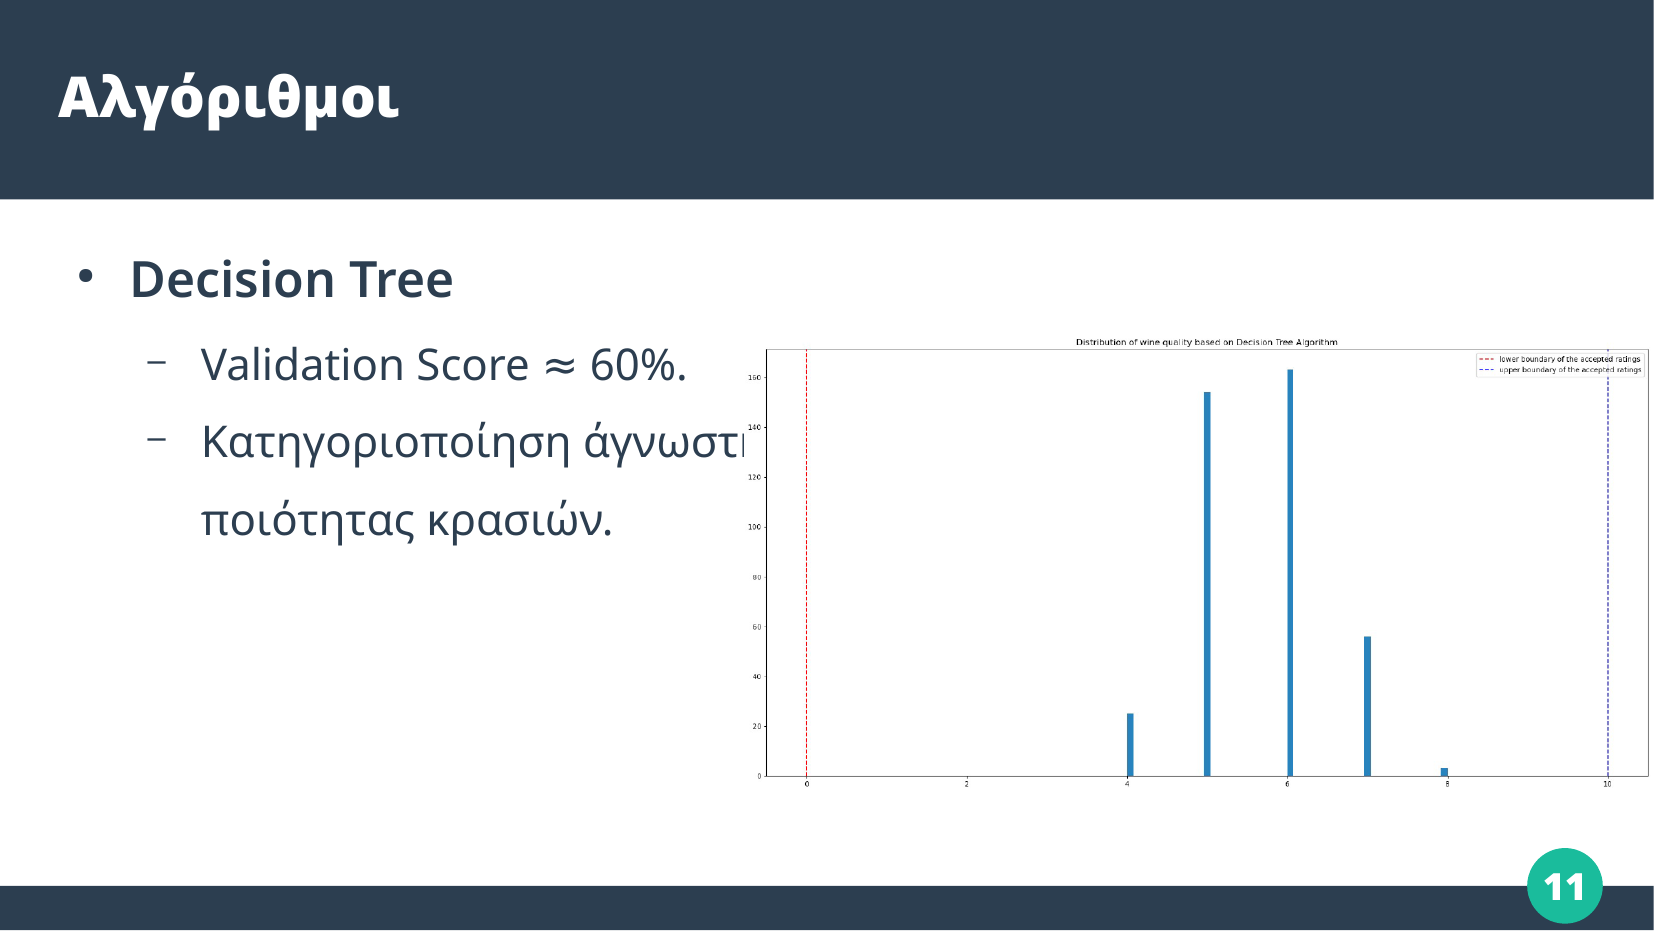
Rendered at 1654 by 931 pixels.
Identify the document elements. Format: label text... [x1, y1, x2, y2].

picture [744, 337, 1651, 788]
title Αλγόριθμοι [59, 37, 1595, 156]
list Decision Tree Validation Score ≈ 60%. Κατηγοριοποίηση άγνωστης ποιότητας κρασιών. [59, 243, 1595, 864]
